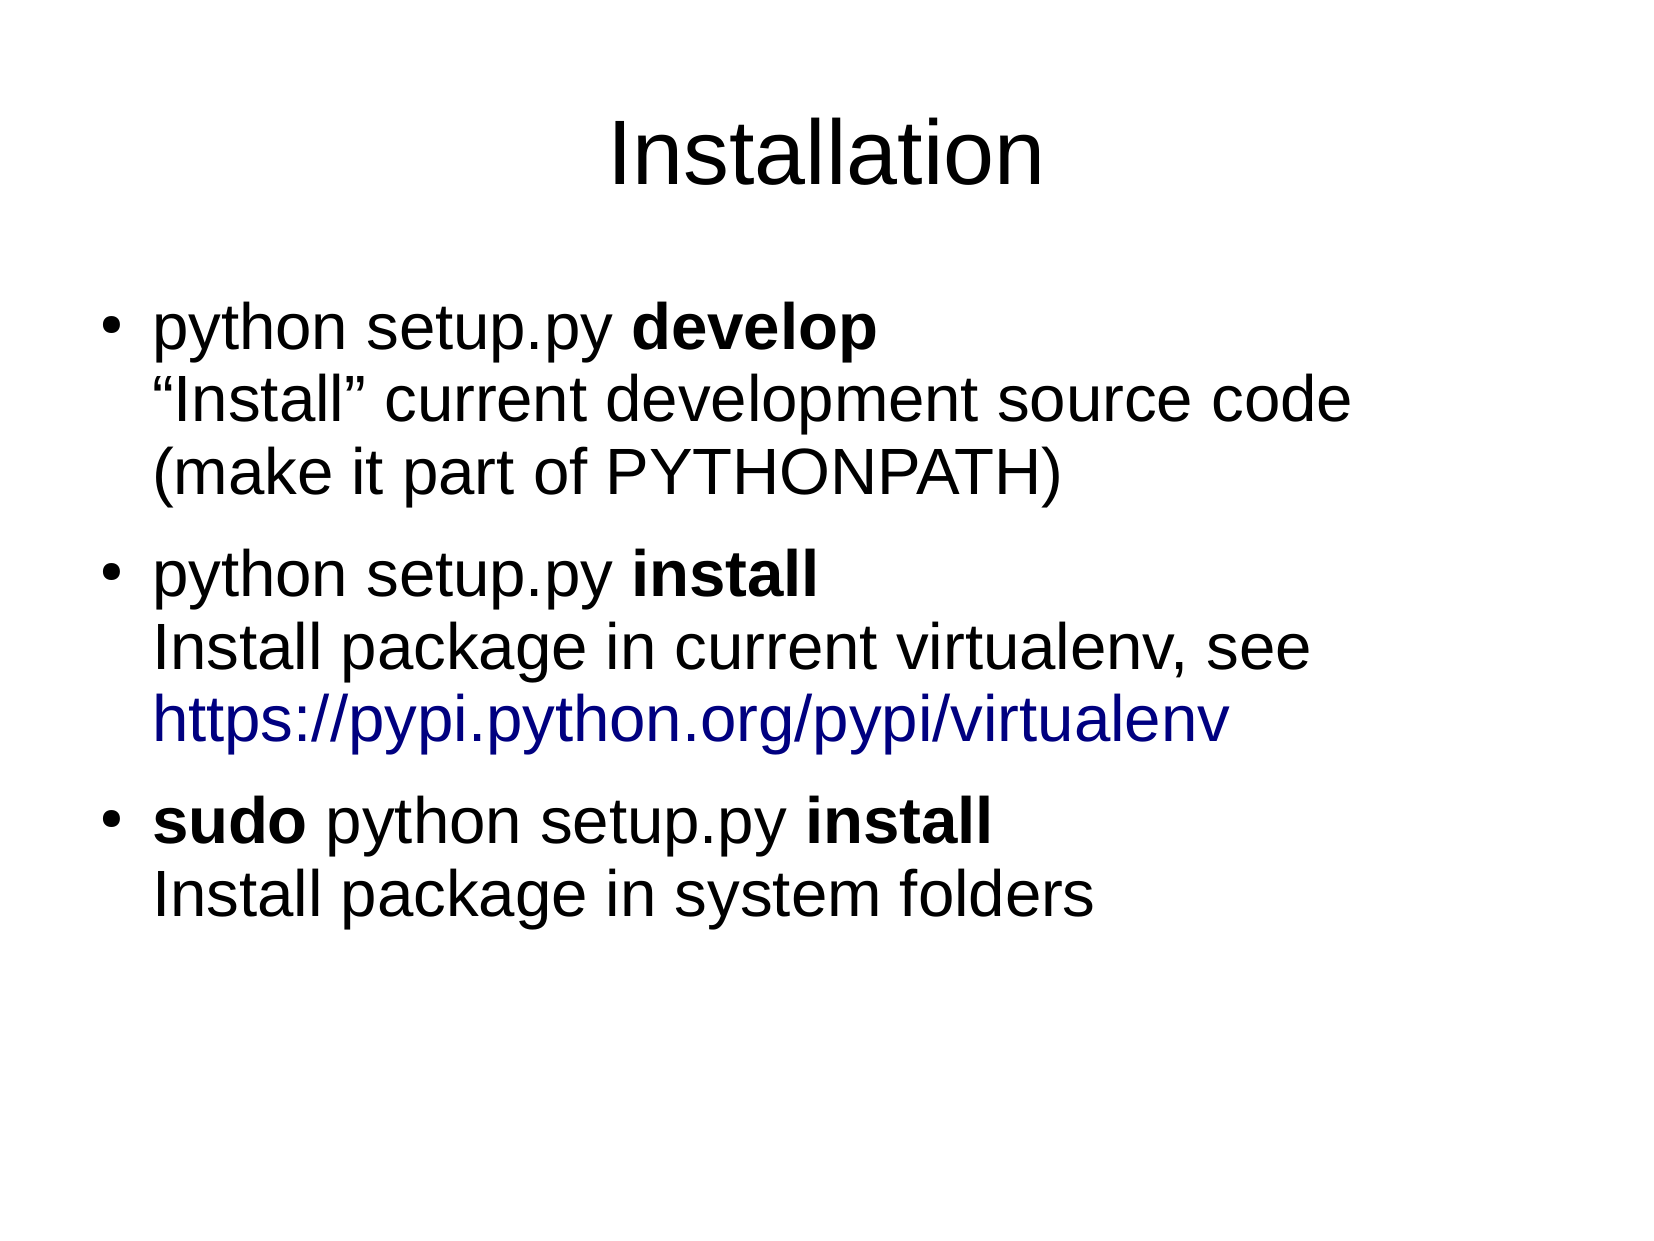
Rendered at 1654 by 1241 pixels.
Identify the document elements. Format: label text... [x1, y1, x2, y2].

list python setup.py develop “Install” current development source code (make it part of PYTHONPATH) python setup.py install Install package in current virtualenv, see https://pypi.python.org/pypi/virtualenv sudo python setup.py install Install package in system folders [82, 290, 1571, 1010]
title Installation [82, 49, 1571, 257]
